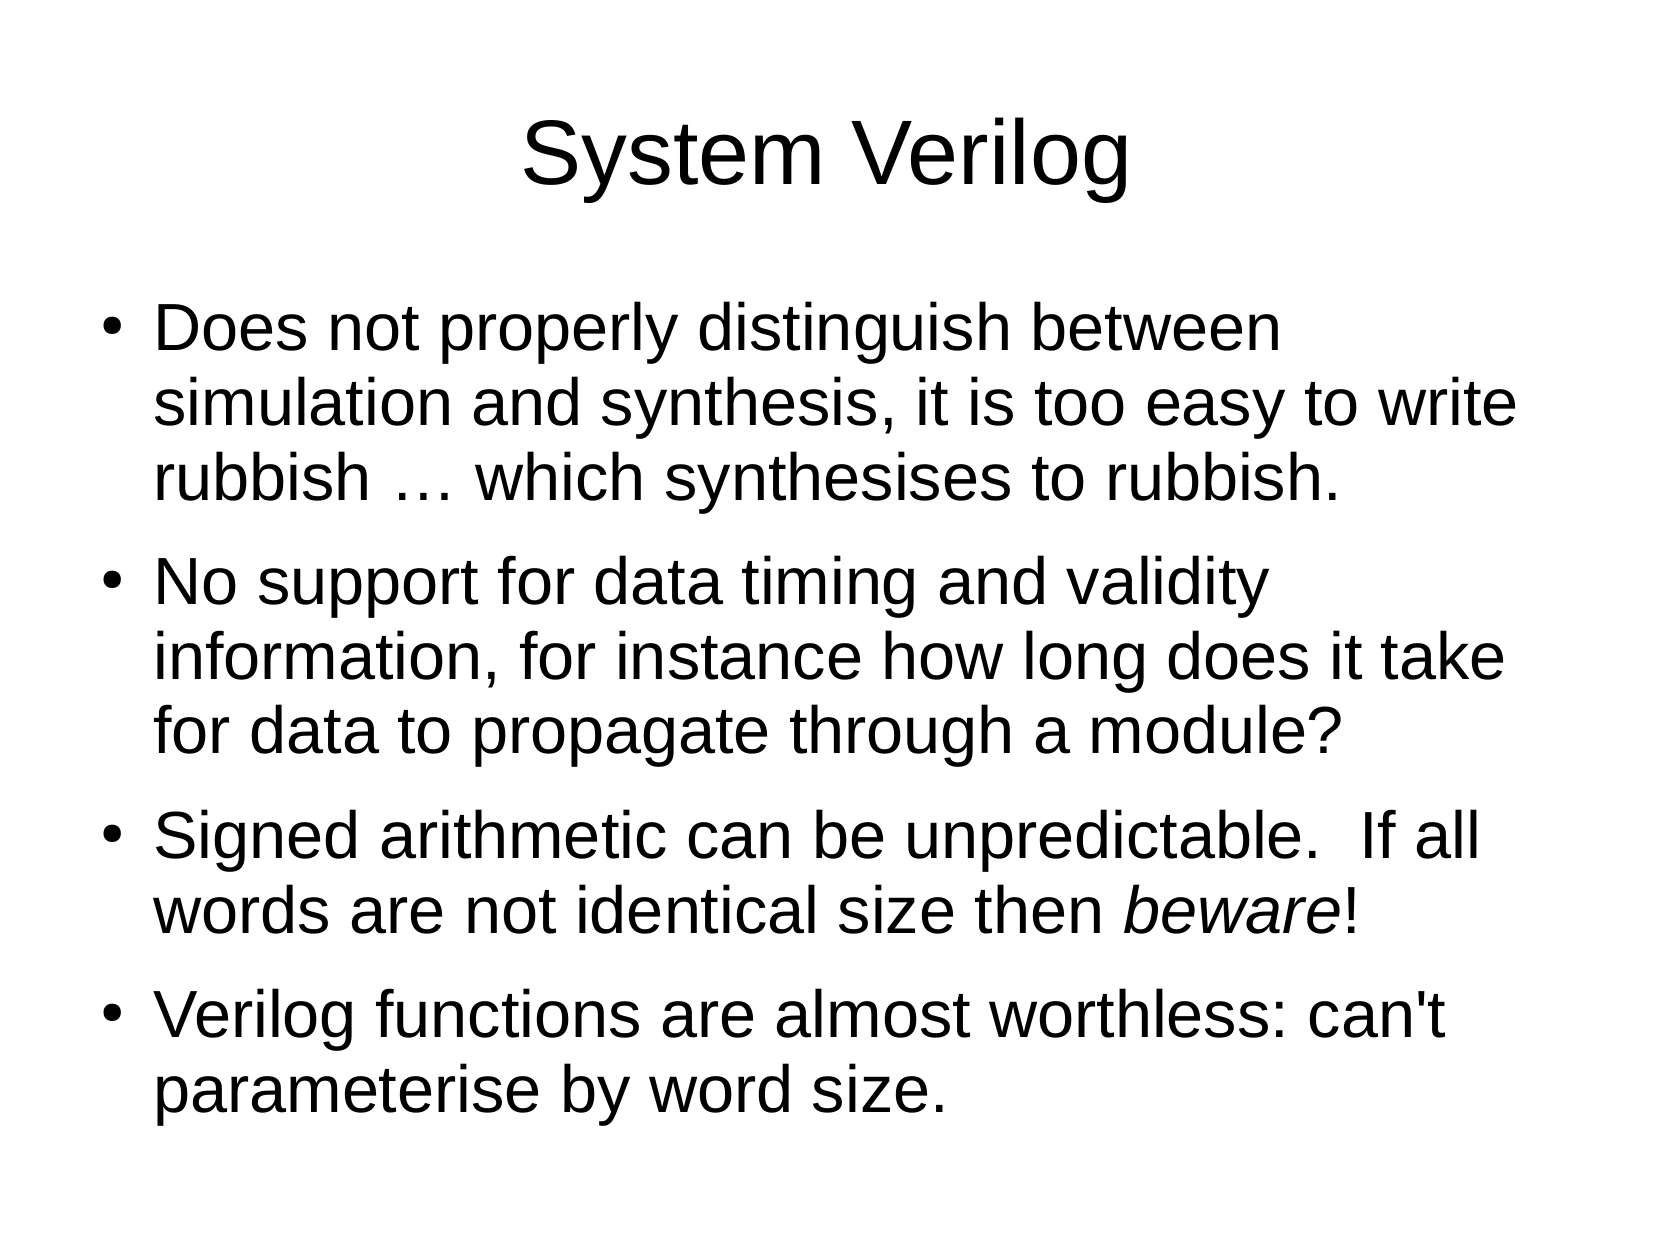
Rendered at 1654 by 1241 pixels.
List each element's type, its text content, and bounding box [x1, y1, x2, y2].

title System Verilog [82, 49, 1571, 257]
list Does not properly distinguish between simulation and synthesis, it is too easy to write rubbish … which synthesises to rubbish. No support for data timing and validity information, for instance how long does it take for data to propagate through a module? Signed arithmetic can be unpredictable. If all words are not identical size then beware! Verilog functions are almost worthless: can't parameterise by word size. [82, 290, 1571, 1193]
